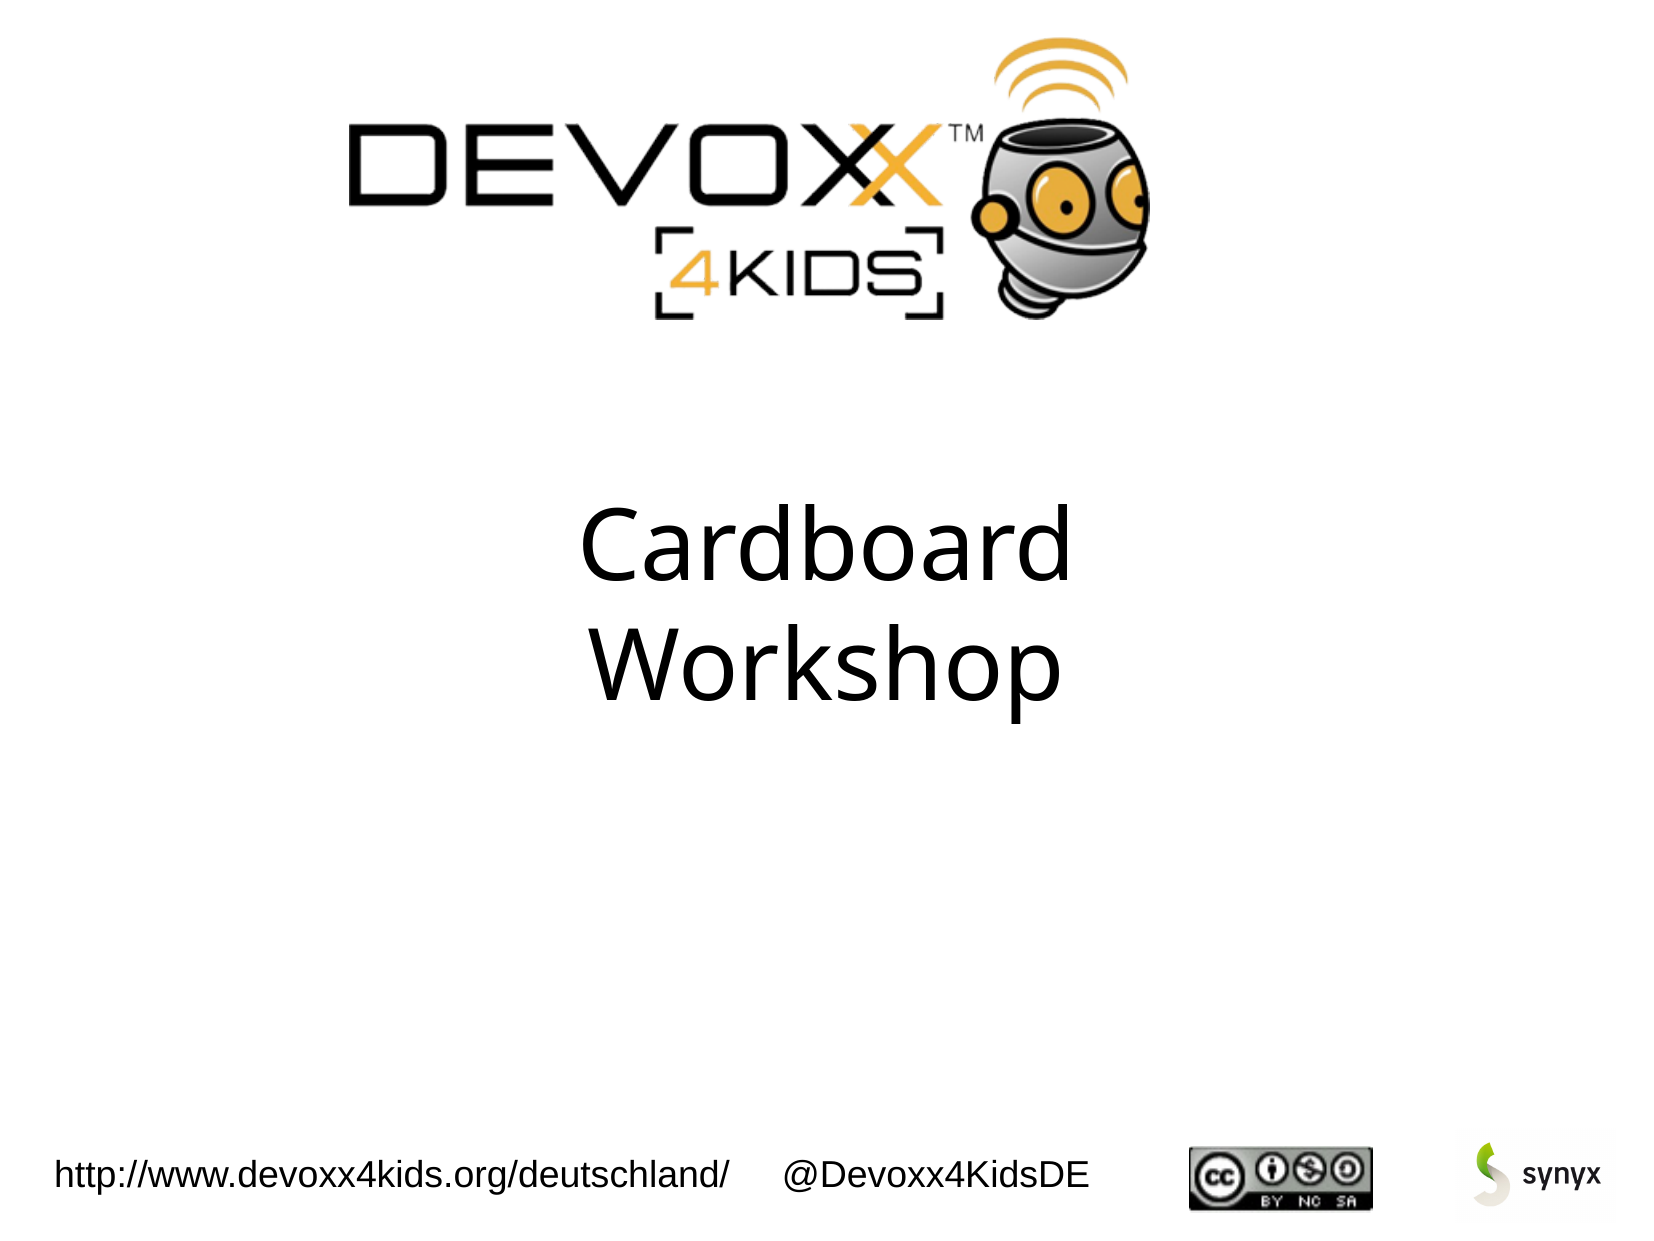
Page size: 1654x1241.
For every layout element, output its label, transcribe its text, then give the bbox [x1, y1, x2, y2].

picture [349, 37, 1150, 320]
picture [1189, 1146, 1373, 1213]
title Cardboard Workshop [64, 473, 1589, 715]
picture [1455, 1128, 1616, 1223]
